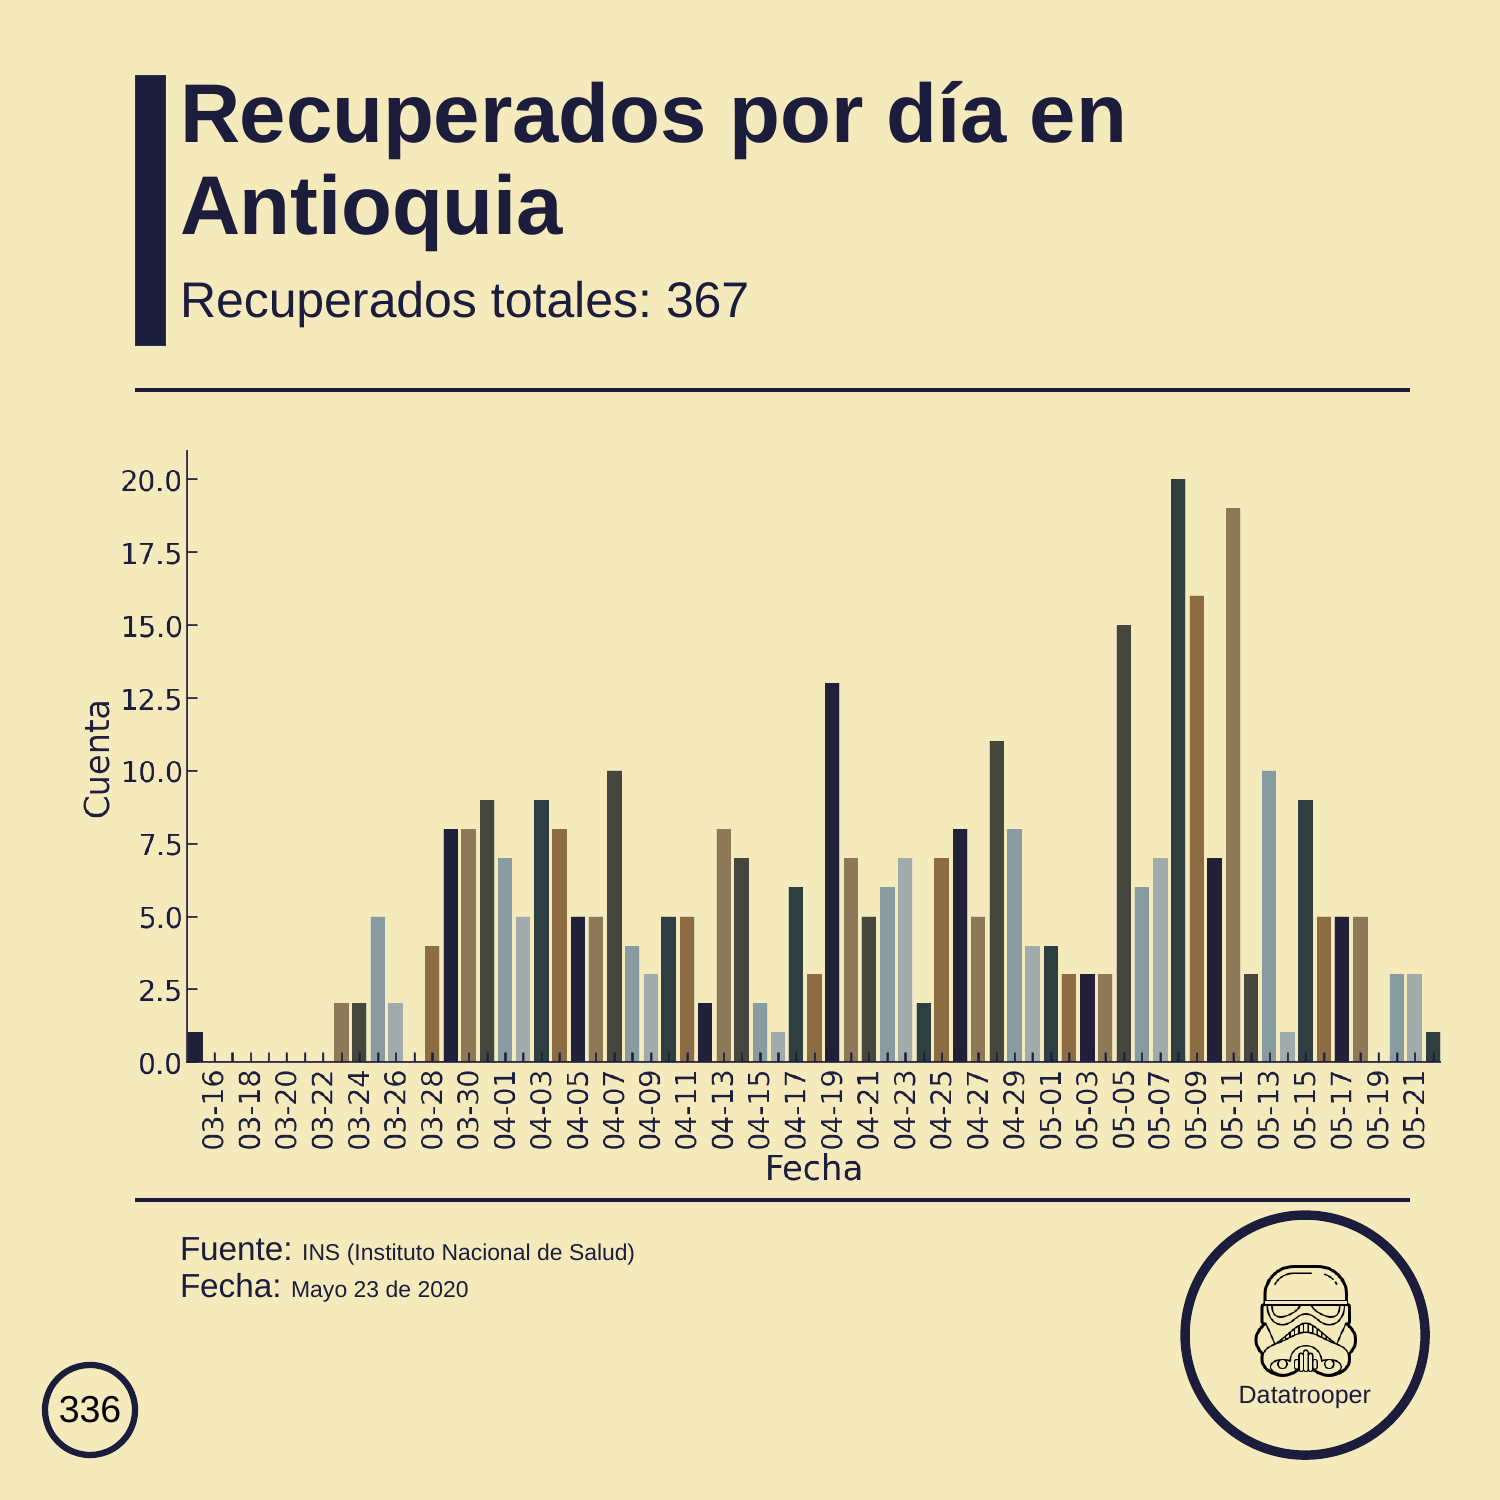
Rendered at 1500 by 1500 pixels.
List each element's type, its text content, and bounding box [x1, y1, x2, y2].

title Recuperados por día en Antioquia [180, 64, 1351, 254]
text_box [1185, 1215, 1426, 1456]
text_box 336 [45, 1364, 136, 1456]
title Fuente: INS (Instituto Nacional de Salud) Fecha: Mayo 23 de 2020 [180, 1193, 1201, 1198]
title Recuperados totales: 367 [180, 254, 1351, 346]
picture [81, 450, 1441, 1186]
text_box [135, 75, 166, 346]
text_box Datatrooper [1230, 1379, 1381, 1411]
title Fuente: INS (Instituto Nacional de Salud) Fecha: Mayo 23 de 2020 [180, 1202, 1201, 1342]
picture [1230, 1245, 1381, 1379]
